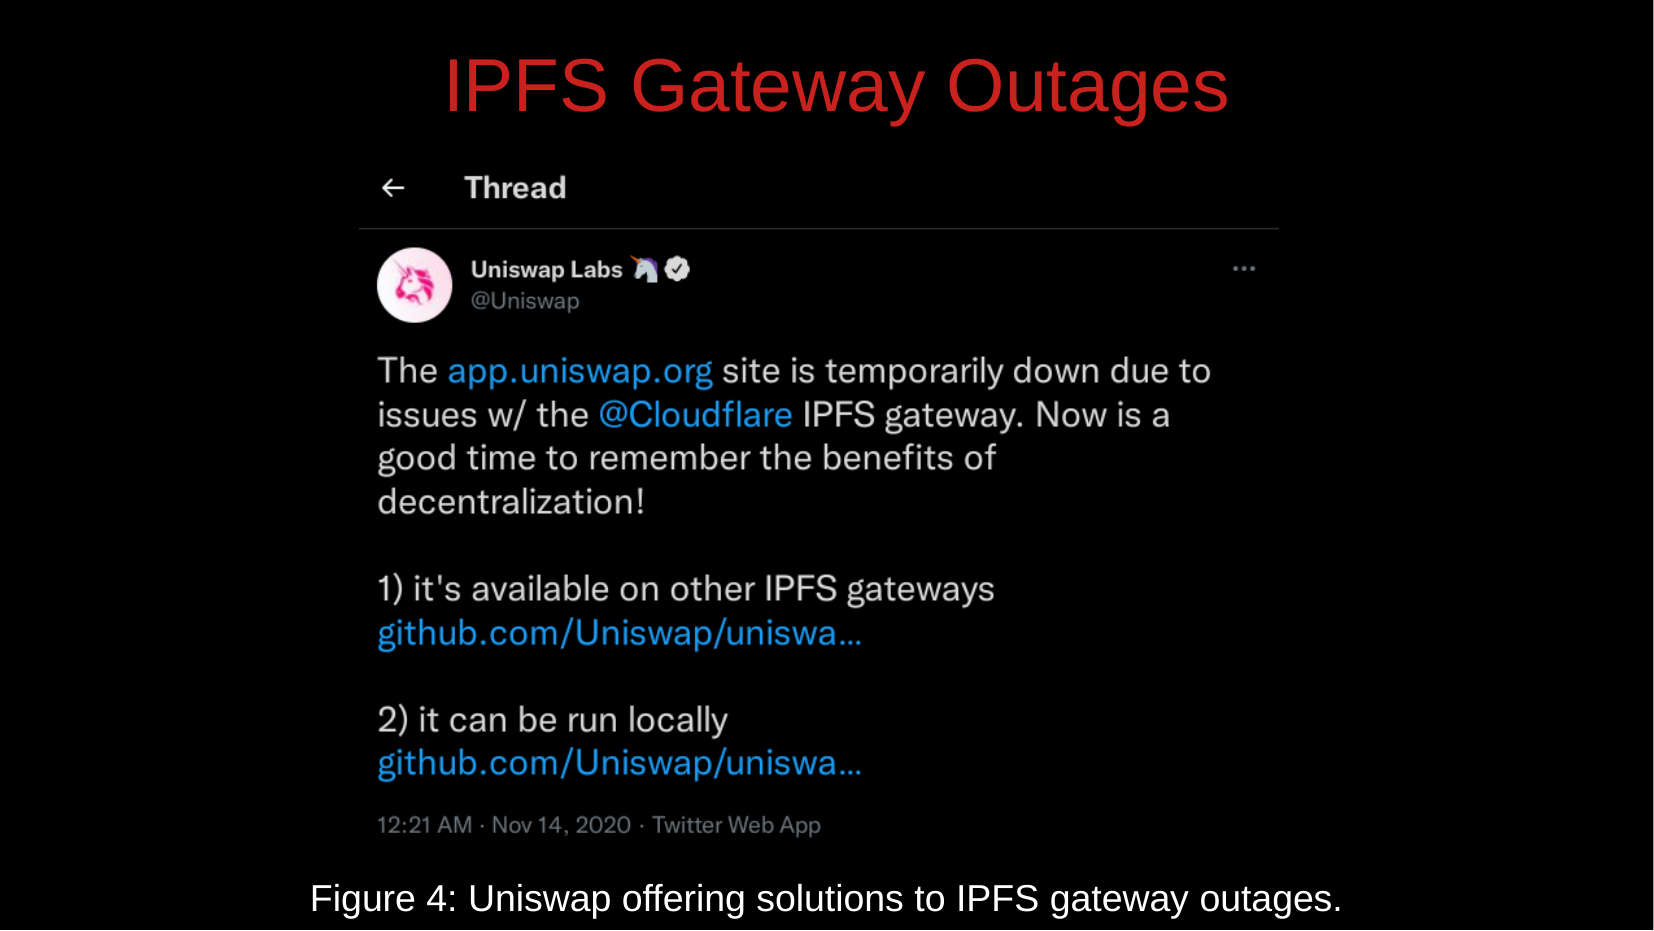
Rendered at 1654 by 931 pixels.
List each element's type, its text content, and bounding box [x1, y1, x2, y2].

picture [359, 149, 1279, 856]
text_box IPFS Gateway Outages [0, 36, 1654, 136]
text_box Figure 4: Uniswap offering solutions to IPFS gateway outages. [0, 870, 1654, 931]
